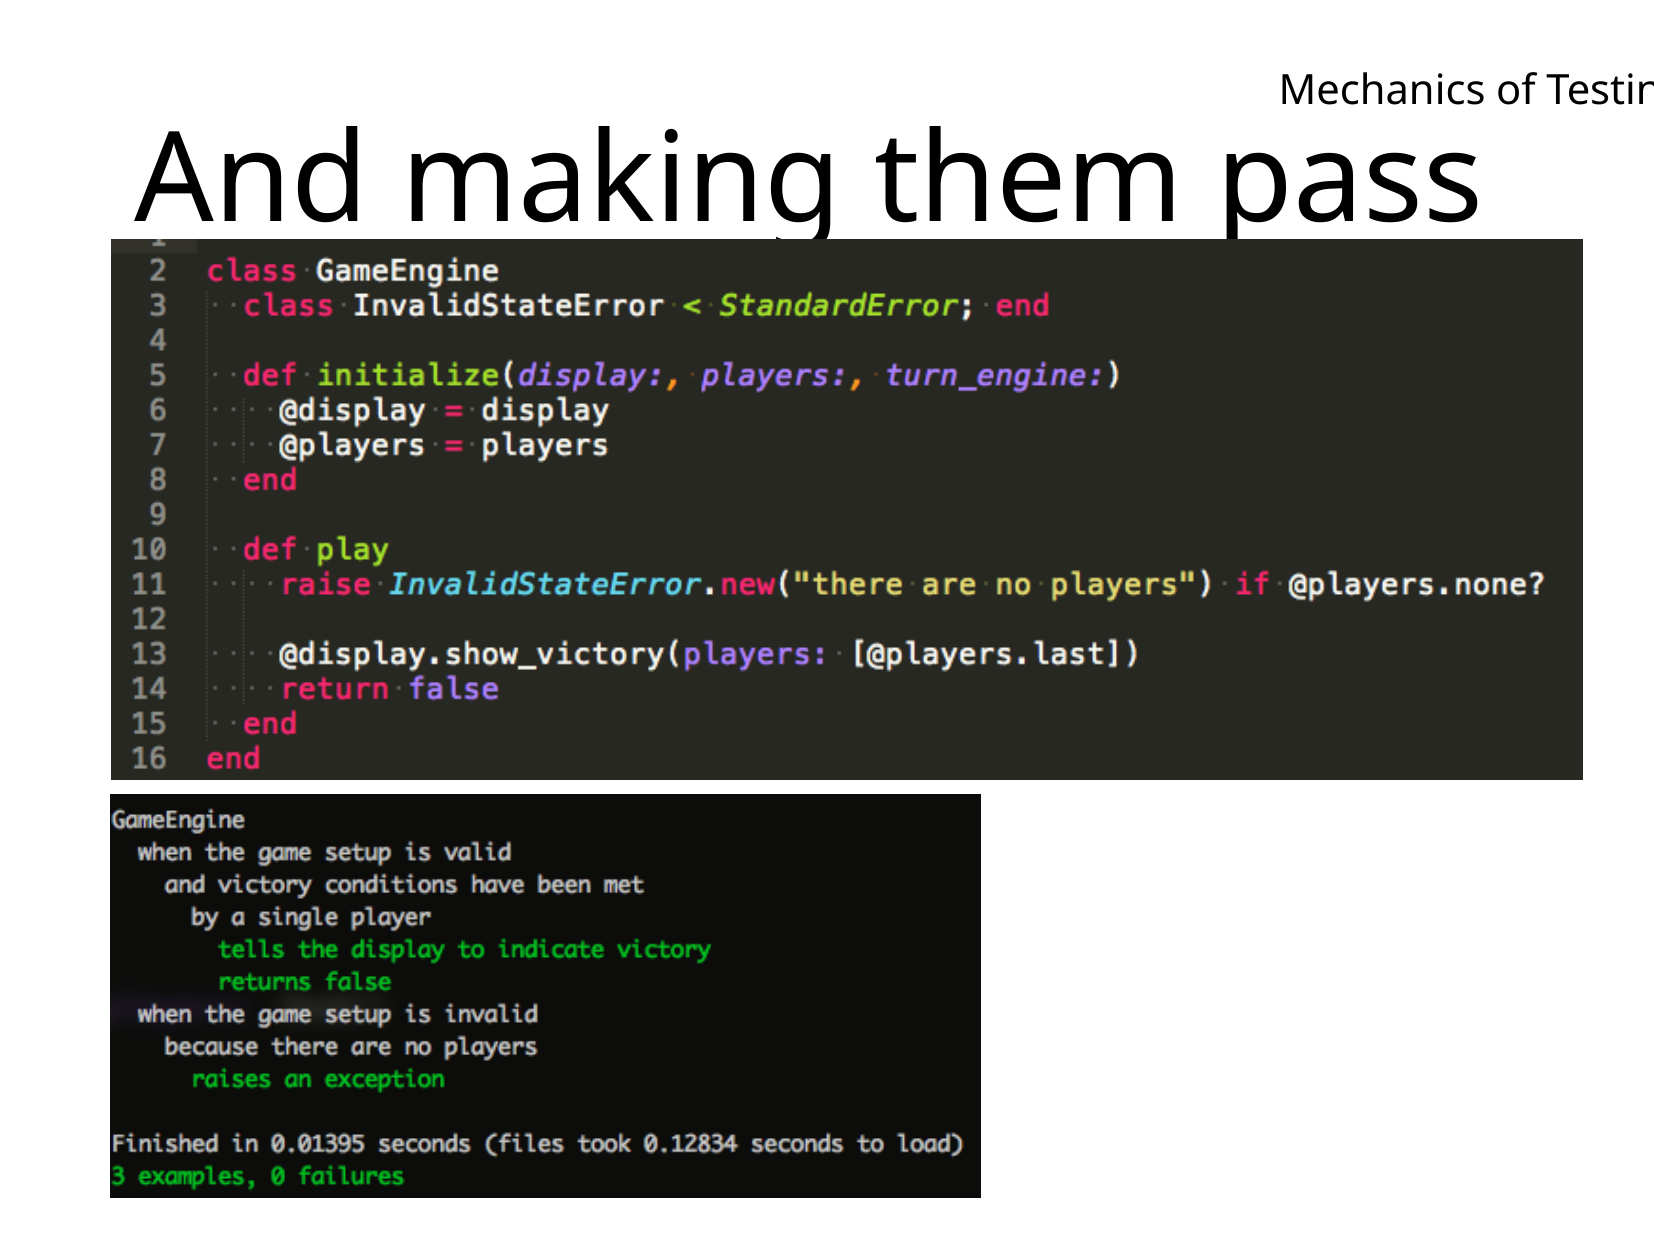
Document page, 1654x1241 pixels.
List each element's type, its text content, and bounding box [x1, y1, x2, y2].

picture [110, 794, 981, 1198]
picture [111, 239, 1583, 781]
text_box Mechanics of Testing [1263, 51, 1603, 106]
text_box And making them pass [120, 80, 1508, 211]
